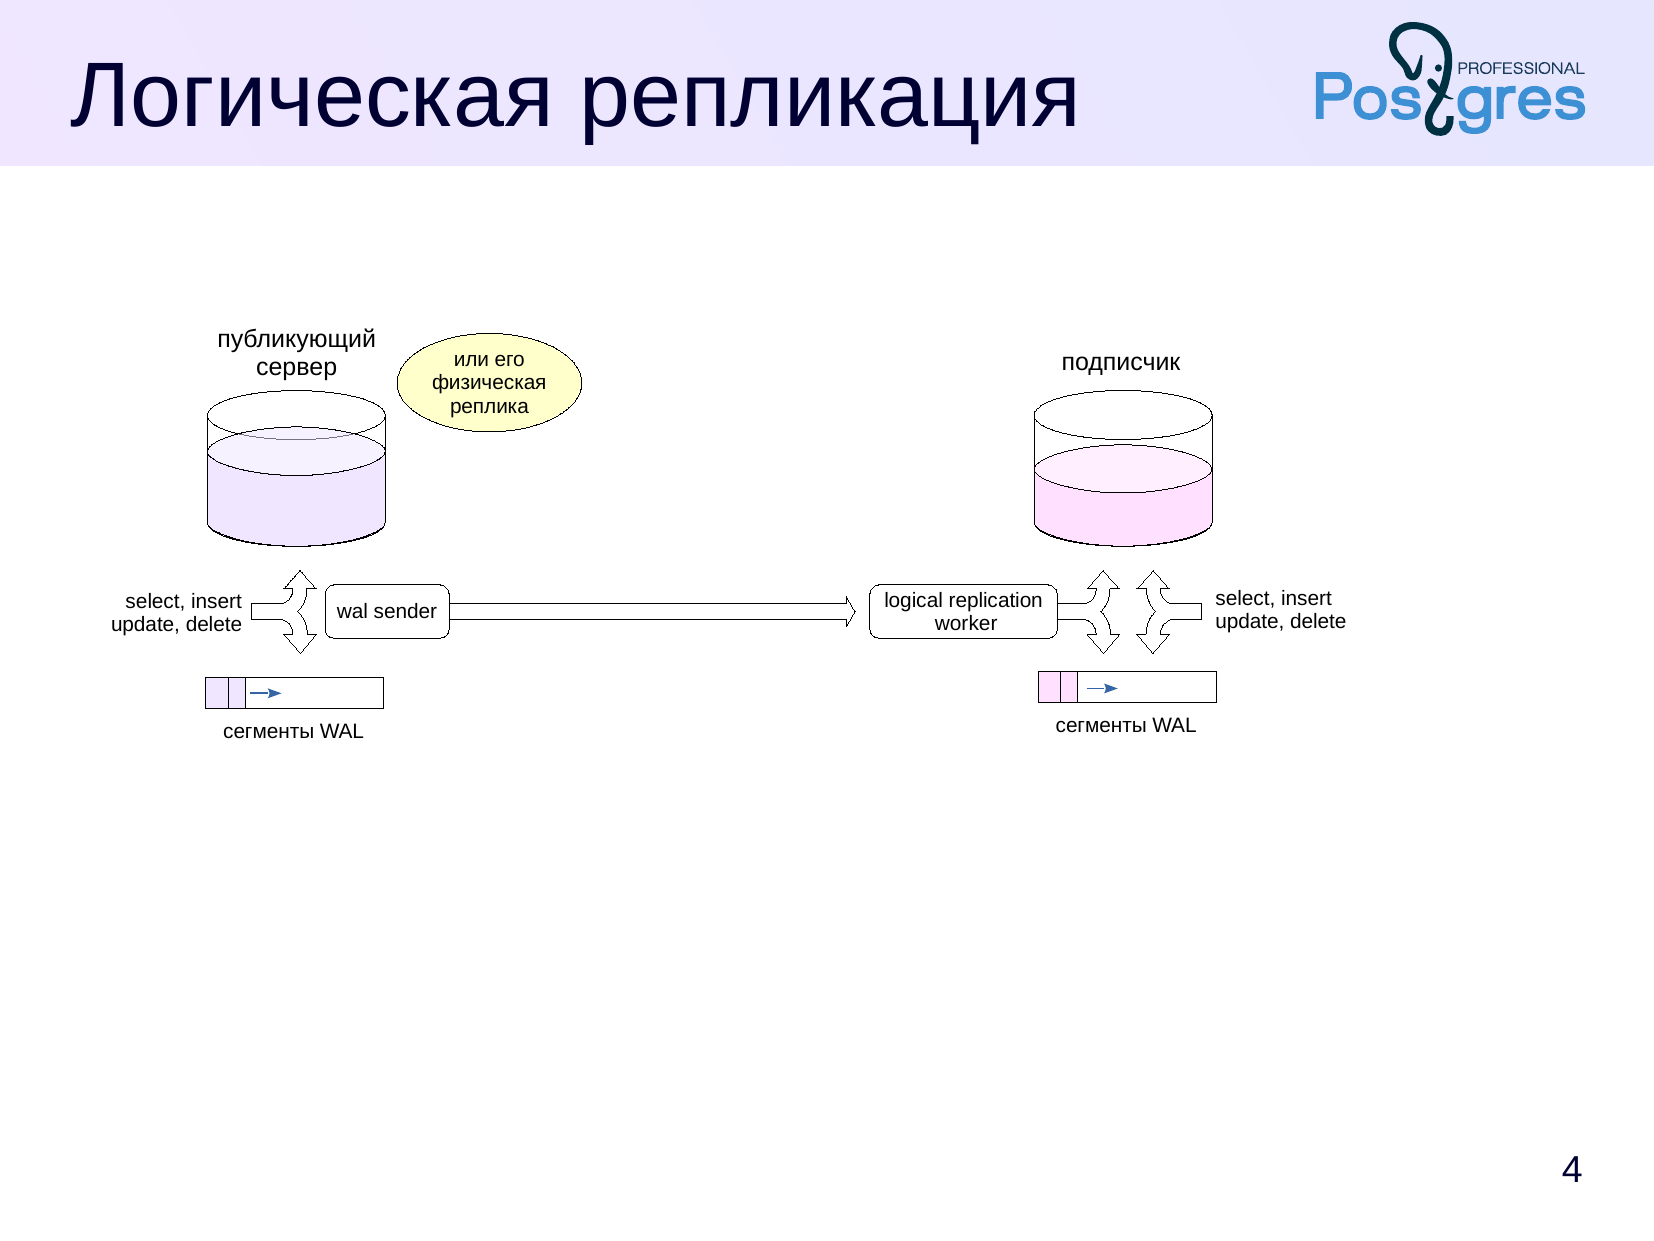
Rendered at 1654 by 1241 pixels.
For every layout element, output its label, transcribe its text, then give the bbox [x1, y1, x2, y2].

text_box сегменты WAL [208, 712, 381, 751]
text_box сегменты WAL [1040, 706, 1213, 745]
text_box публикующий сервер [202, 317, 392, 389]
text_box [258, 570, 317, 654]
text_box [207, 390, 386, 547]
text_box wal sender [325, 584, 450, 639]
text_box или его физическая реплика [397, 333, 582, 432]
title Логическая репликация [70, 43, 1276, 249]
text_box select, insert update, delete [96, 582, 258, 645]
text_box [1039, 672, 1078, 702]
text_box [1058, 570, 1120, 654]
text_box [1136, 570, 1200, 654]
text_box [206, 678, 246, 708]
text_box подписчик [1046, 340, 1196, 384]
text_box select, insert update, delete [1200, 579, 1362, 642]
text_box [450, 596, 856, 627]
text_box [1034, 390, 1213, 547]
text_box logical replication worker [869, 584, 1058, 639]
